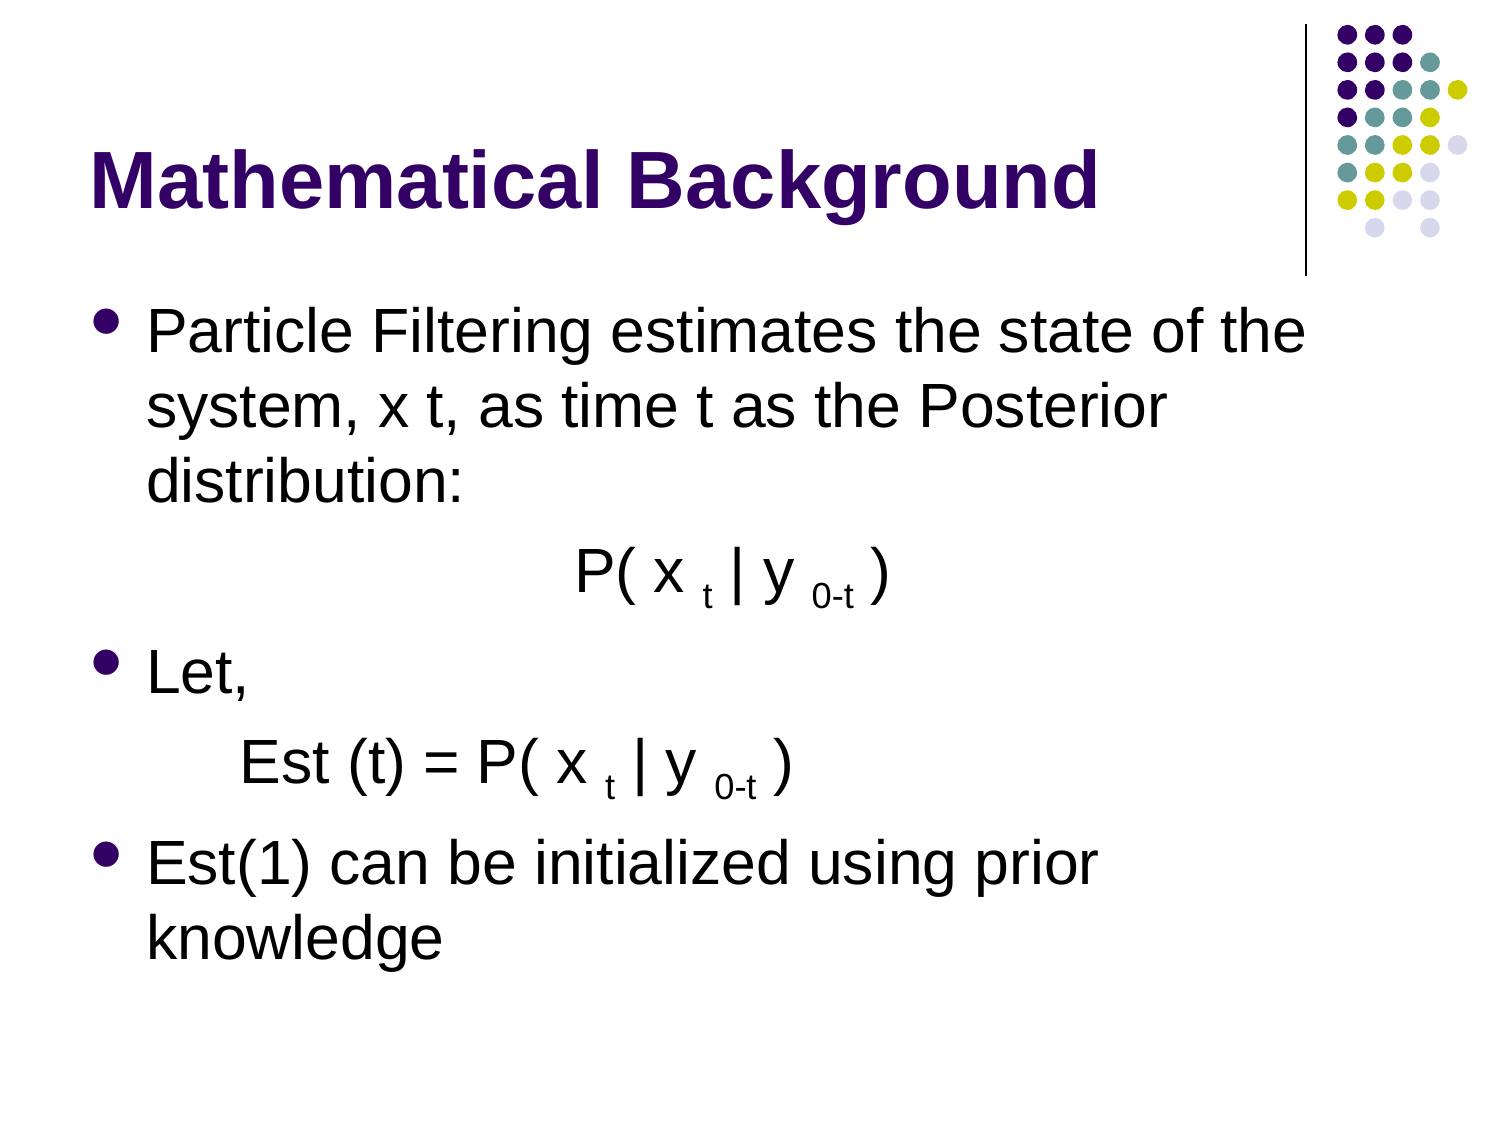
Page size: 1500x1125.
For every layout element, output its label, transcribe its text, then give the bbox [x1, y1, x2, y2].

list Particle Filtering estimates the state of the system, x t, as time t as the Posterior distribution: P( x t | y 0-t ) Let, Est (t) = P( x t | y 0-t ) Est(1) can be initialized using prior knowledge [75, 282, 1426, 1006]
title Mathematical Background [74, 20, 1313, 233]
